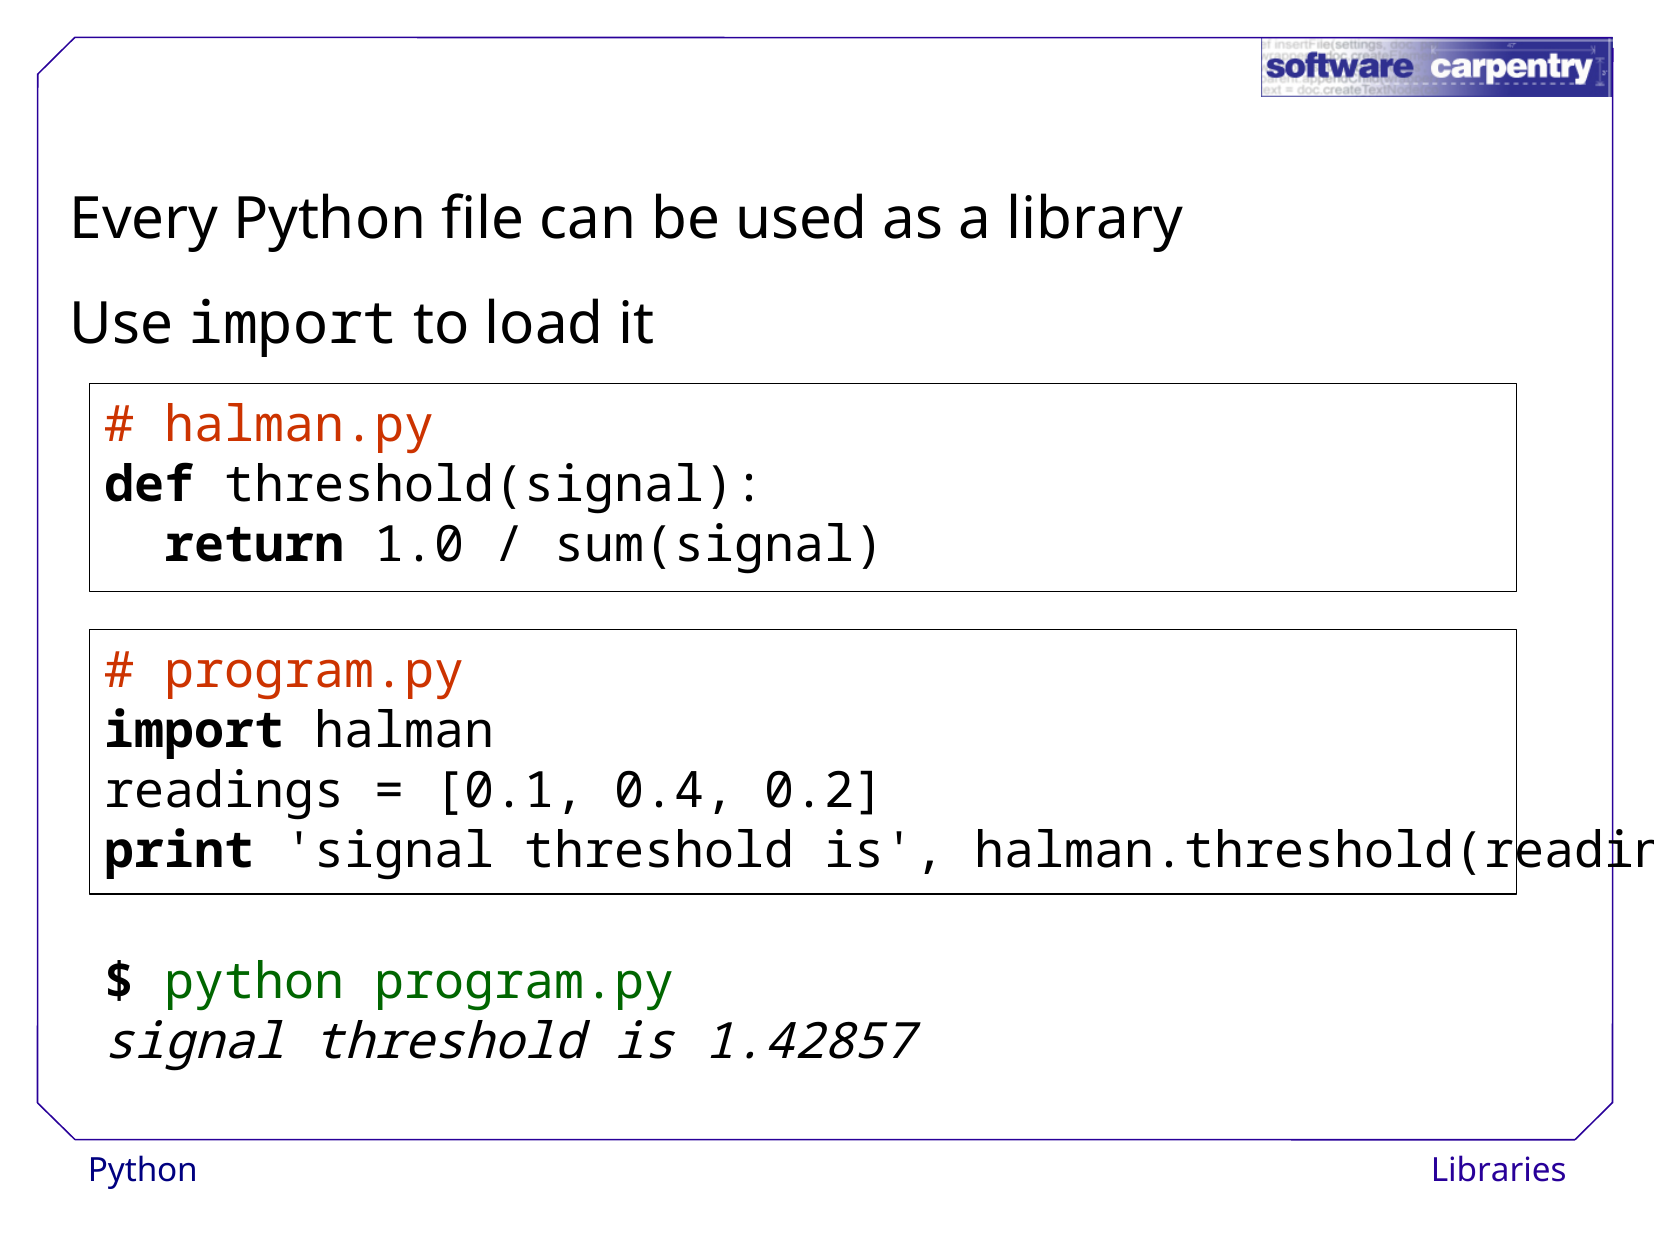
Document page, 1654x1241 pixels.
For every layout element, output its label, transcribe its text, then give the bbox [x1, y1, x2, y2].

text_box # halman.py def threshold(signal): return 1.0 / sum(signal) [89, 383, 1517, 592]
picture [1261, 39, 1613, 97]
text_box # program.py import halman readings = [0.1, 0.4, 0.2] print 'signal threshold is', halman.threshold(readings) [89, 629, 1517, 895]
text_box Every Python file can be used as a library Use import to load it [54, 137, 1349, 364]
text_box $ python program.py signal threshold is 1.42857 [89, 941, 1517, 1093]
